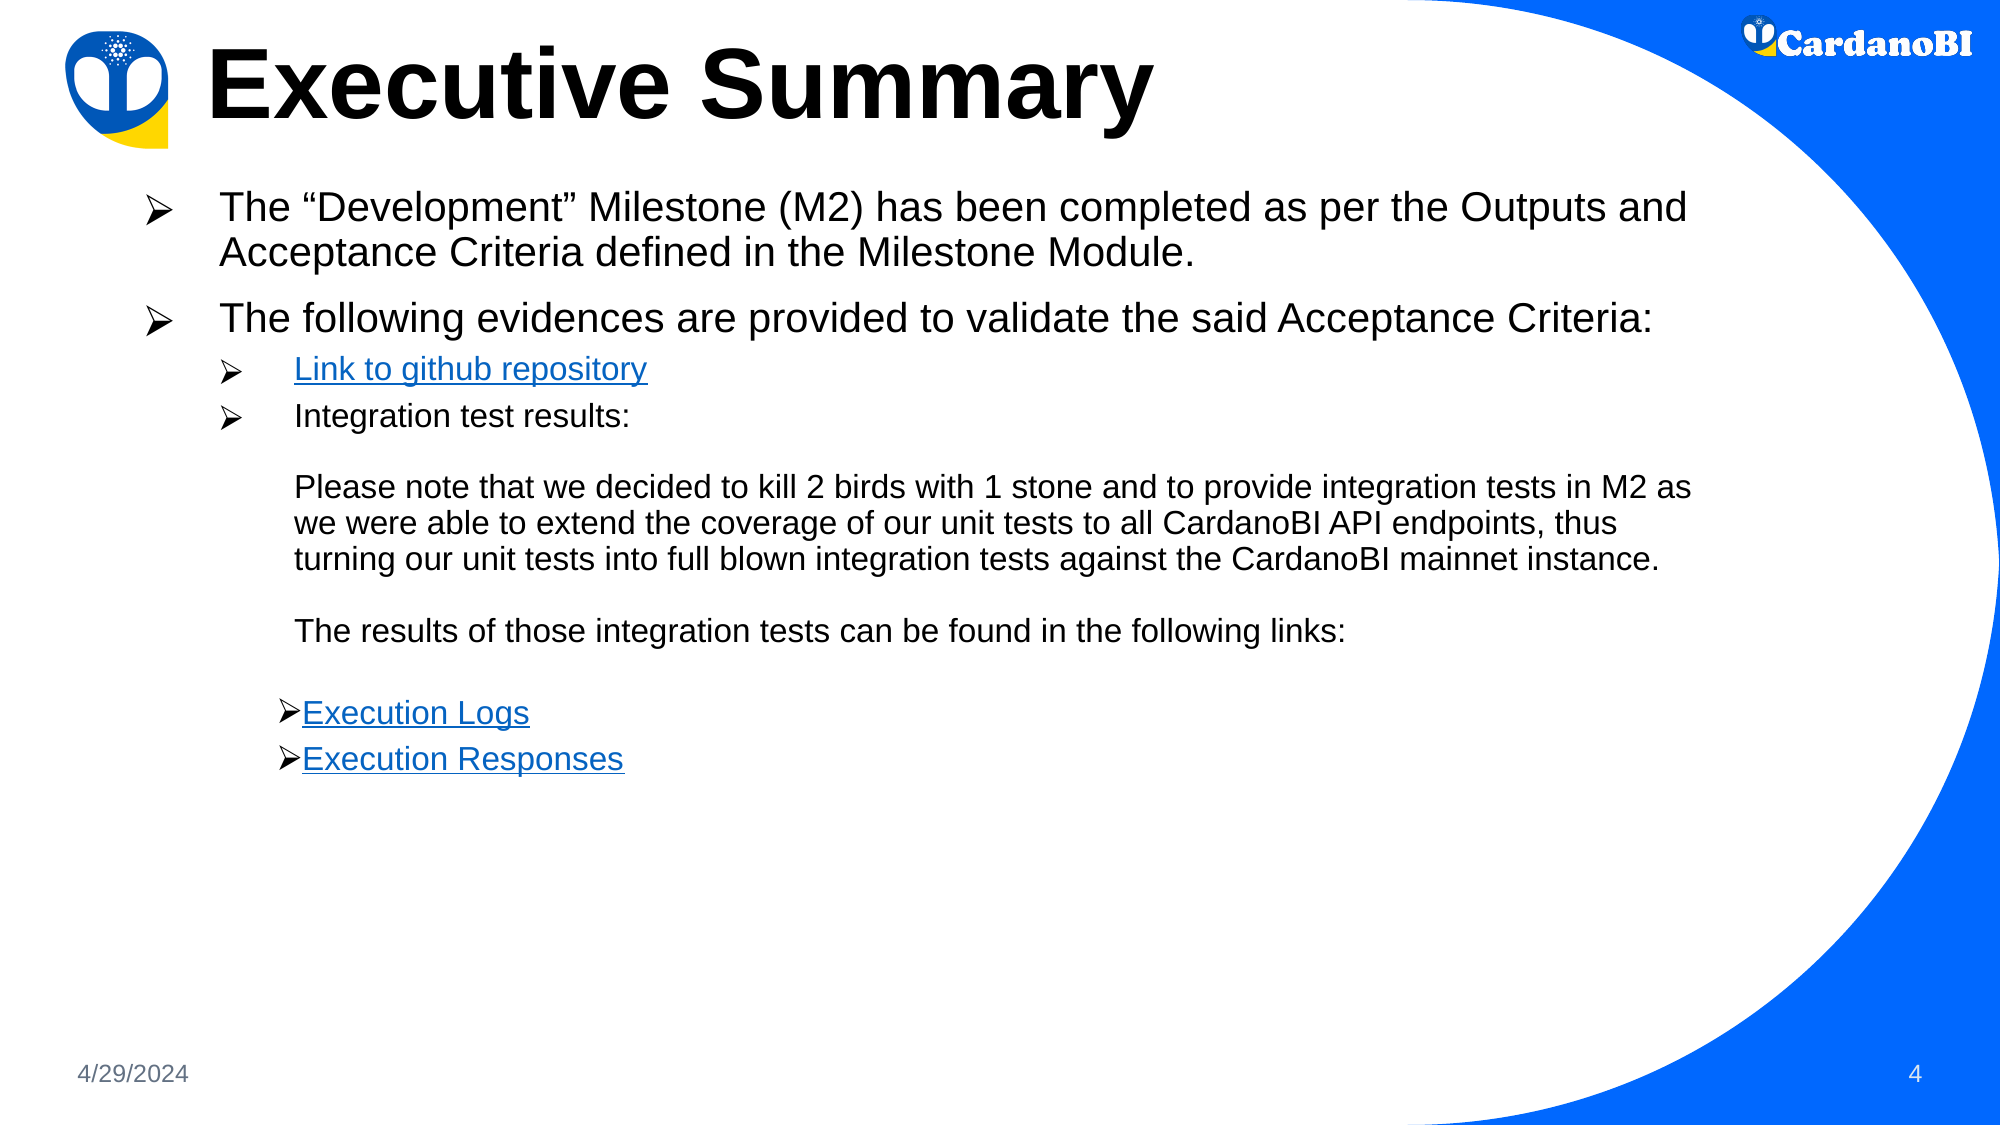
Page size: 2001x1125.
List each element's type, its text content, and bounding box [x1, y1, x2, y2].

list The “Development” Milestone (M2) has been completed as per the Outputs and Acceptance Criteria defined in the Milestone Module. The following evidences are provided to validate the said Acceptance Criteria: Link to github repository Integration test results: Please note that we decided to kill 2 birds with 1 stone and to provide integration tests in M2 as we were able to extend the coverage of our unit tests to all CardanoBI API endpoints, thus turning our unit tests into full blown integration tests against the CardanoBI mainnet instance. The results of those integration tests can be found in the following links: Execution Logs Execution Responses [129, 178, 1734, 924]
slide_number 4/29/2024 [62, 1042, 513, 1103]
picture [27, 0, 206, 190]
picture [1741, 15, 1973, 65]
slide_number 1 [1665, 1042, 1938, 1103]
title Executive Summary [191, 31, 1796, 148]
